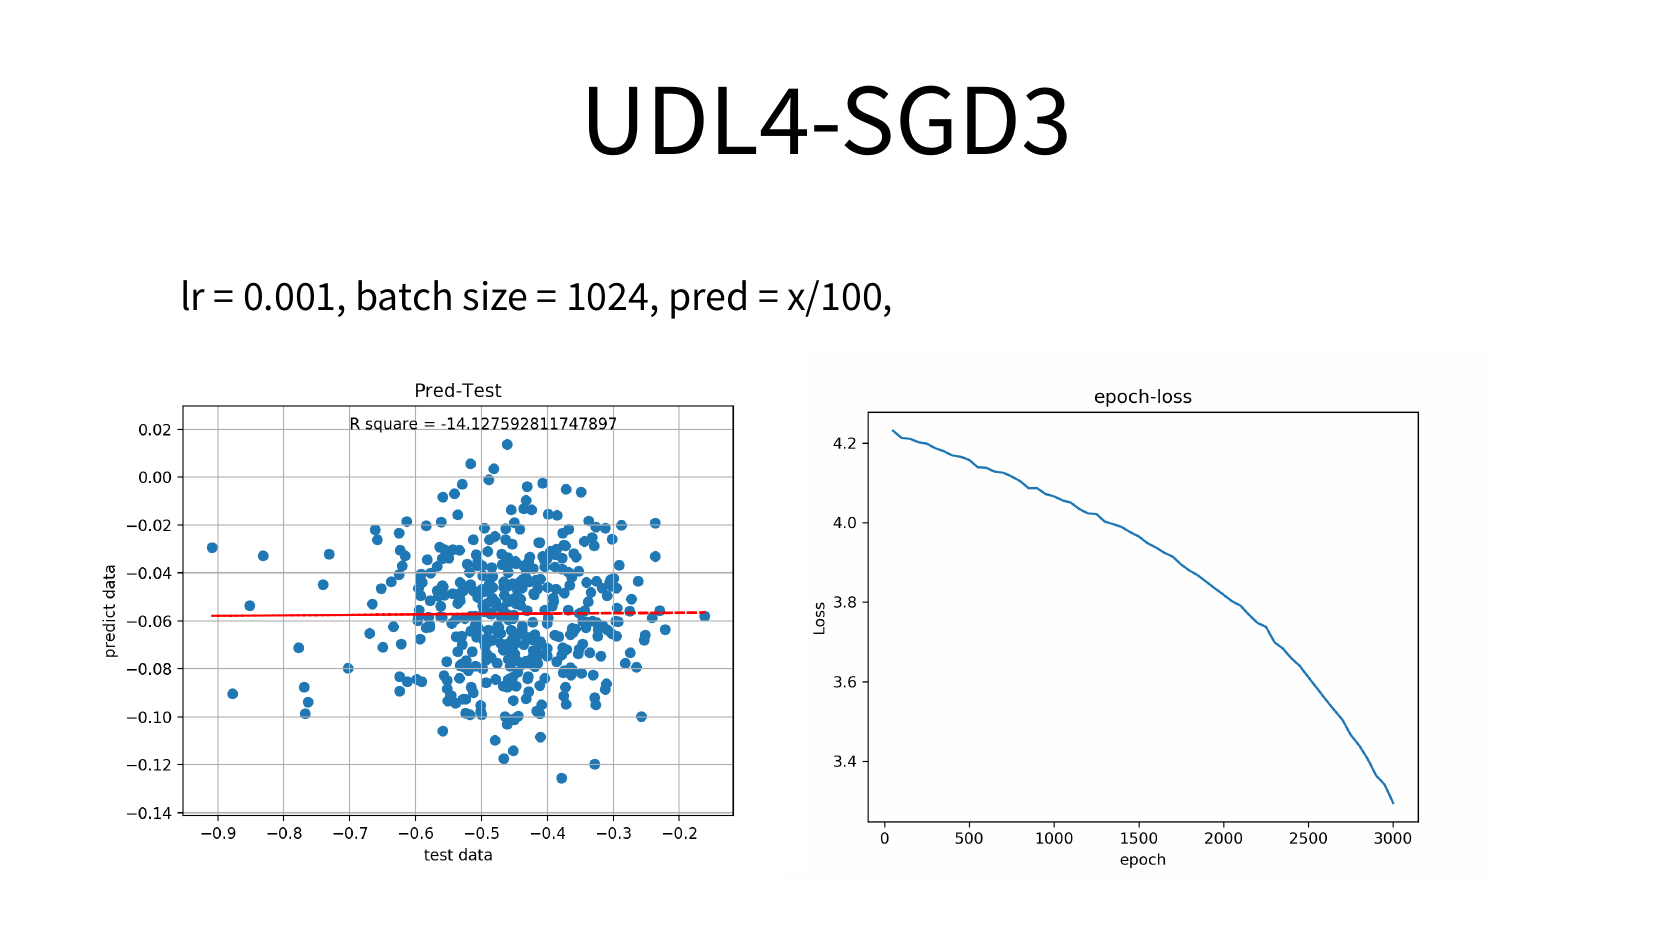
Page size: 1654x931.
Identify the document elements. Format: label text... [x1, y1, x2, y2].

title UDL4-SGD3 [82, 37, 1571, 193]
text_box lr = 0.001, batch size = 1024, pred = x/100, [165, 259, 1394, 329]
picture [94, 342, 1489, 880]
